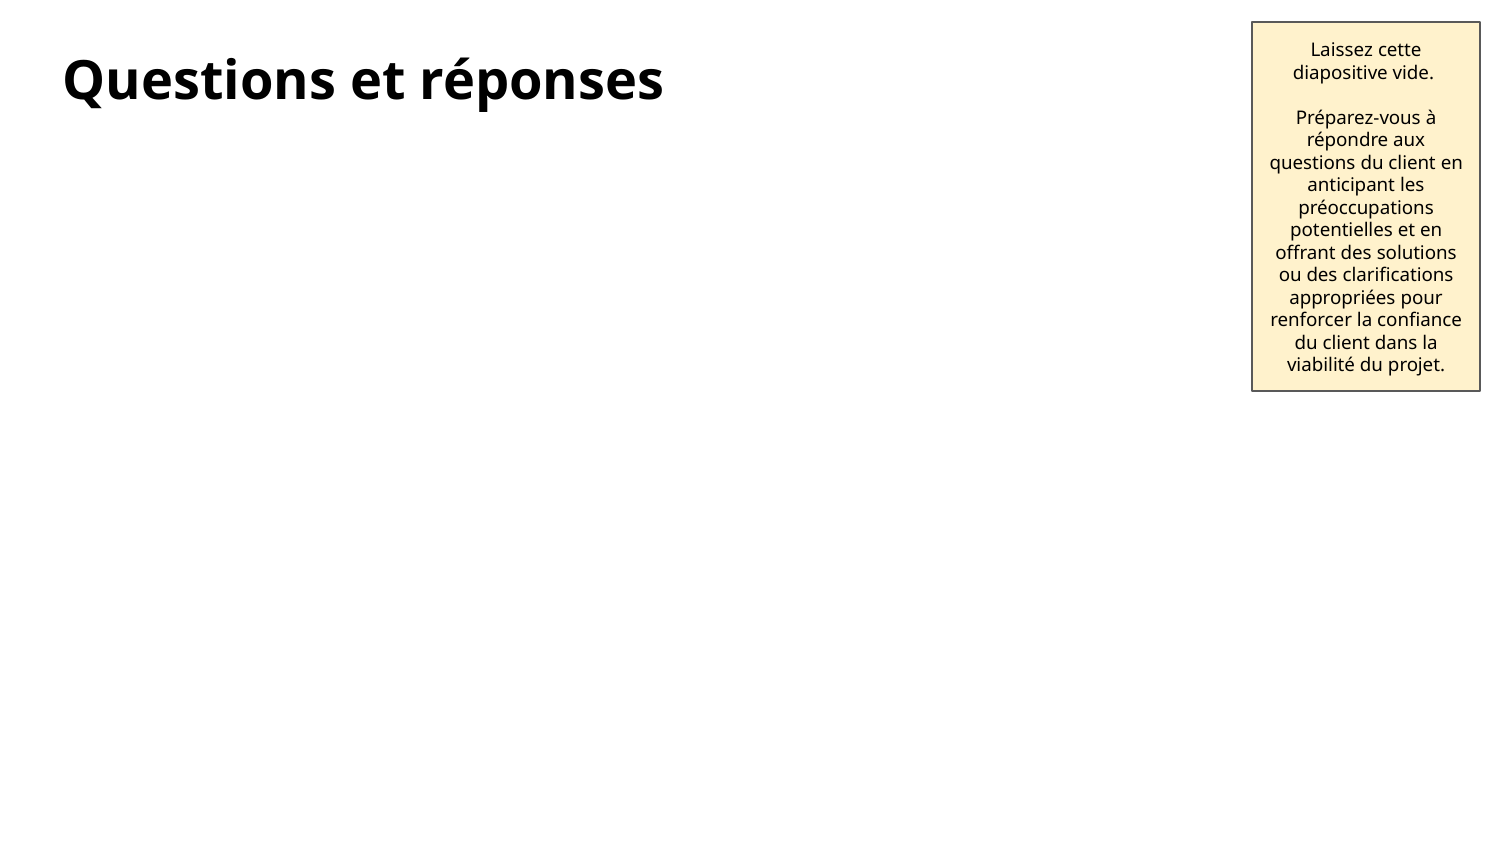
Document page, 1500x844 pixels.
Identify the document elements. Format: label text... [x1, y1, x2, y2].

text_box Questions et réponses [51, 41, 1251, 112]
text_box Laissez cette diapositive vide. Préparez-vous à répondre aux questions du client en anticipant les préoccupations potentielles et en offrant des solutions ou des clarifications appropriées pour renforcer la confiance du client dans la viabilité du projet. [1251, 22, 1481, 392]
